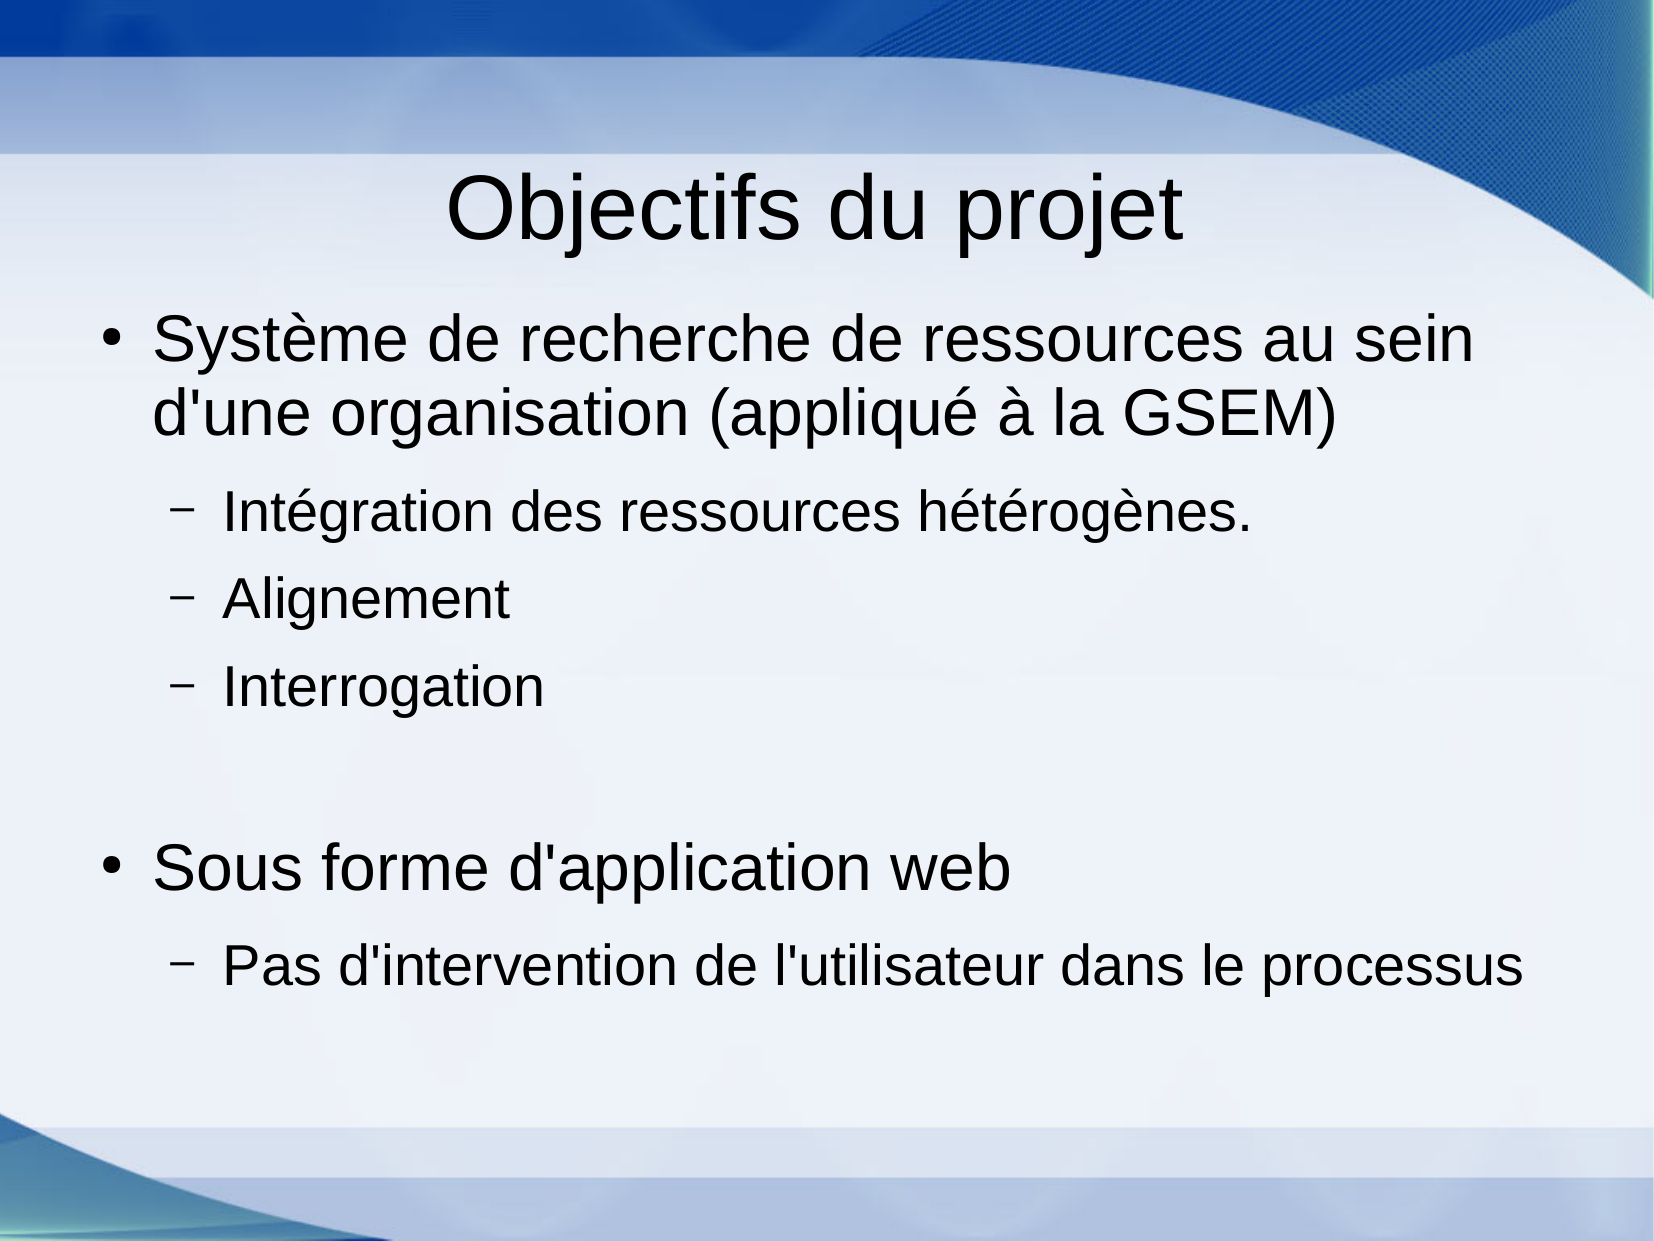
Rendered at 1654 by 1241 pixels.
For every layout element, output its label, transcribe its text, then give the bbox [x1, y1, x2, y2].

picture [0, 0, 1654, 1241]
list Système de recherche de ressources au sein d'une organisation (appliqué à la GSEM) Intégration des ressources hétérogènes. Alignement Interrogation Sous forme d'application web Pas d'intervention de l'utilisateur dans le processus [82, 290, 1538, 1010]
title Objectifs du projet [70, 155, 1560, 260]
